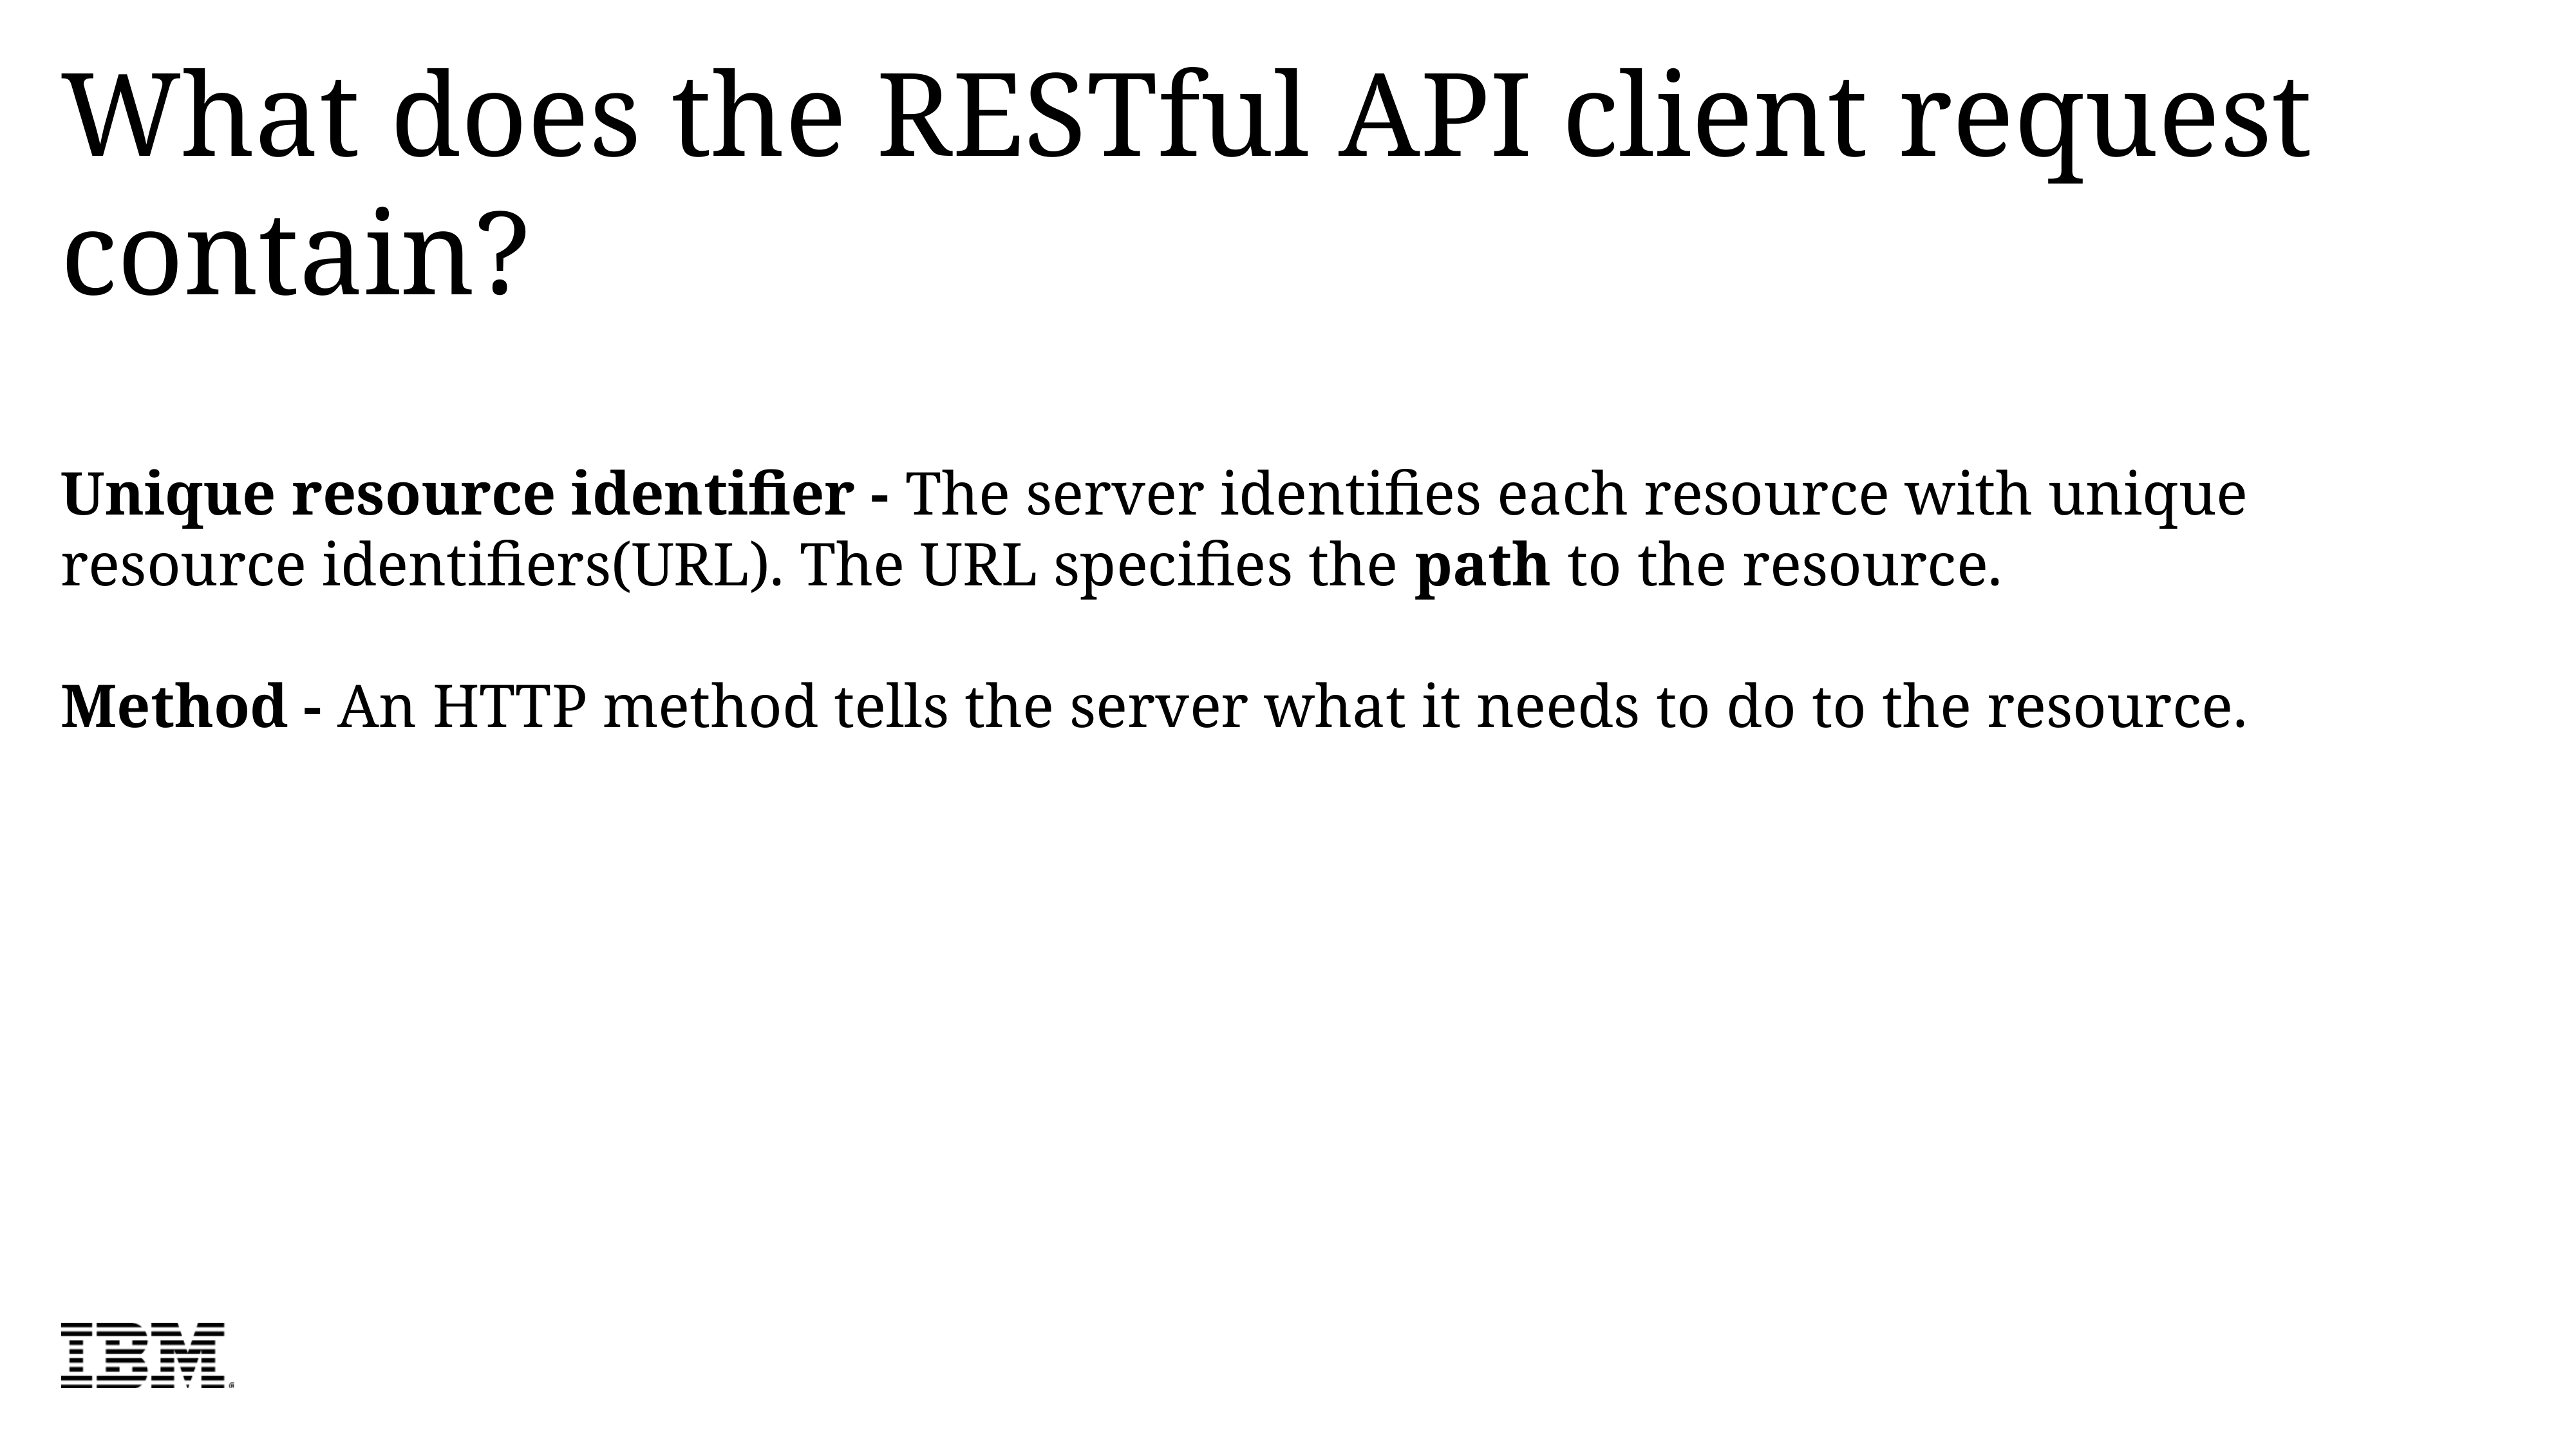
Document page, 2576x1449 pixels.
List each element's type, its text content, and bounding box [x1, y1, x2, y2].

title What does the RESTful API client request contain? Unique resource identifier - The server identifies each resource with unique resource identifiers(URL). The URL specifies the path to the resource. Method - An HTTP method tells the server what it needs to do to the resource. [61, 41, 2435, 1148]
